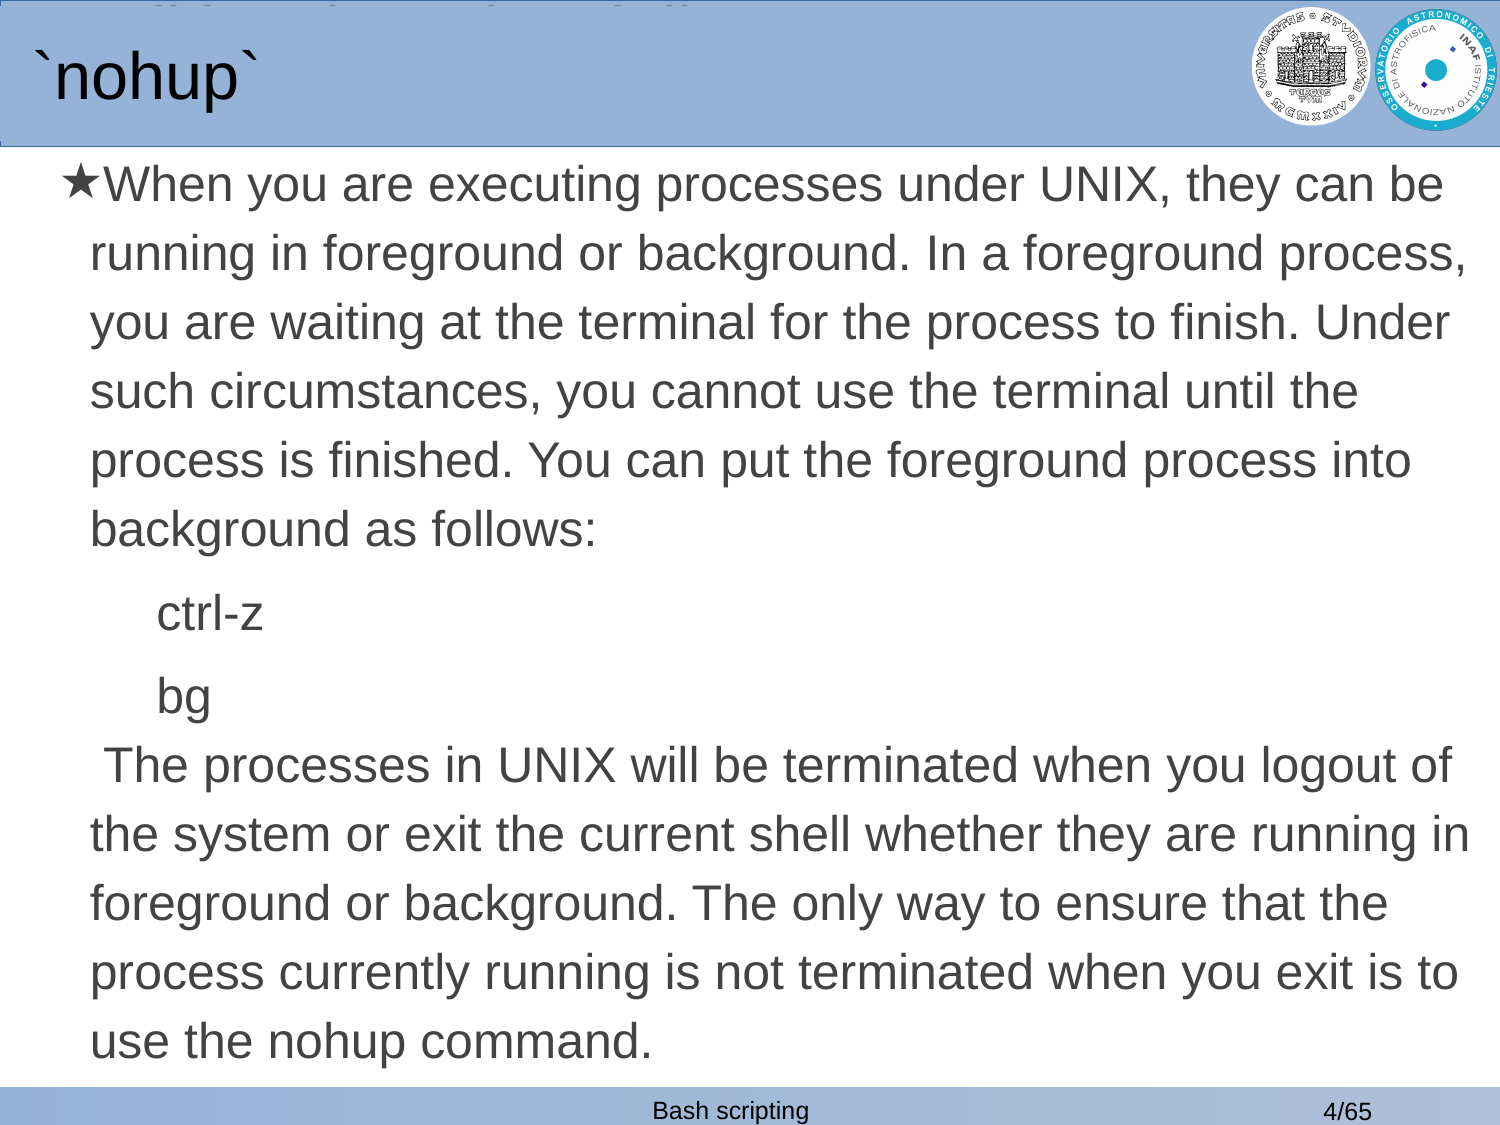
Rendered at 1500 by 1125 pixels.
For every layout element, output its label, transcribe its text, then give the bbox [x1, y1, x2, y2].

text_box `nohup` [0, 5, 1232, 134]
list When you are executing processes under UNIX, they can be running in foreground or background. In a foreground process, you are waiting at the terminal for the process to finish. Under such circumstances, you cannot use the terminal until the process is finished. You can put the foreground process into background as follows: ctrl-z bg The processes in UNIX will be terminated when you logout of the system or exit the current shell whether they are running in foreground or background. The only way to ensure that the process currently running is not terminated when you exit is to use the nohup command. [0, 134, 1500, 1012]
title Traditional service delivery [0, 0, 1500, 134]
